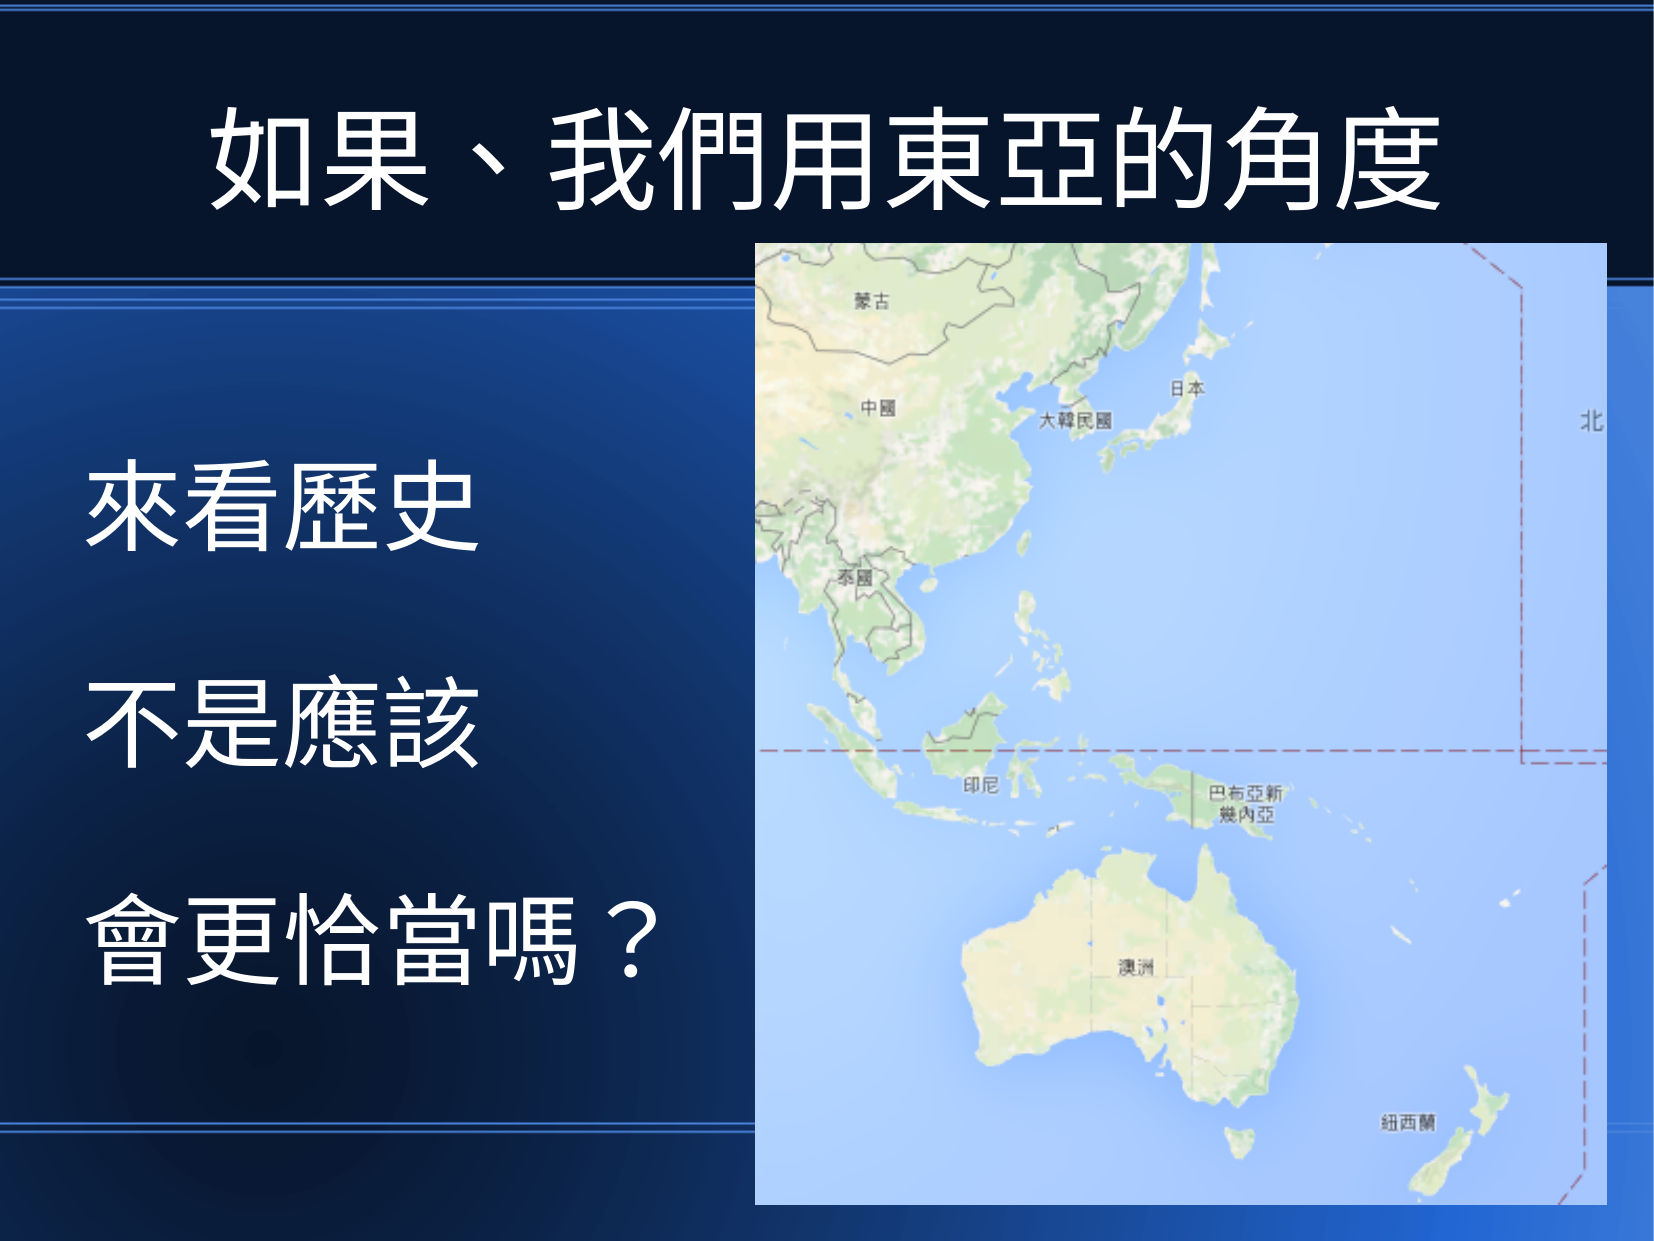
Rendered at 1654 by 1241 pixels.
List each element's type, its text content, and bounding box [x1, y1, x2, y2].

list 來看歷史 不是應該 會更恰當嗎？ [82, 355, 1571, 1241]
title 如果、我們用東亞的角度 [82, 49, 1571, 257]
picture [0, 0, 1654, 1241]
